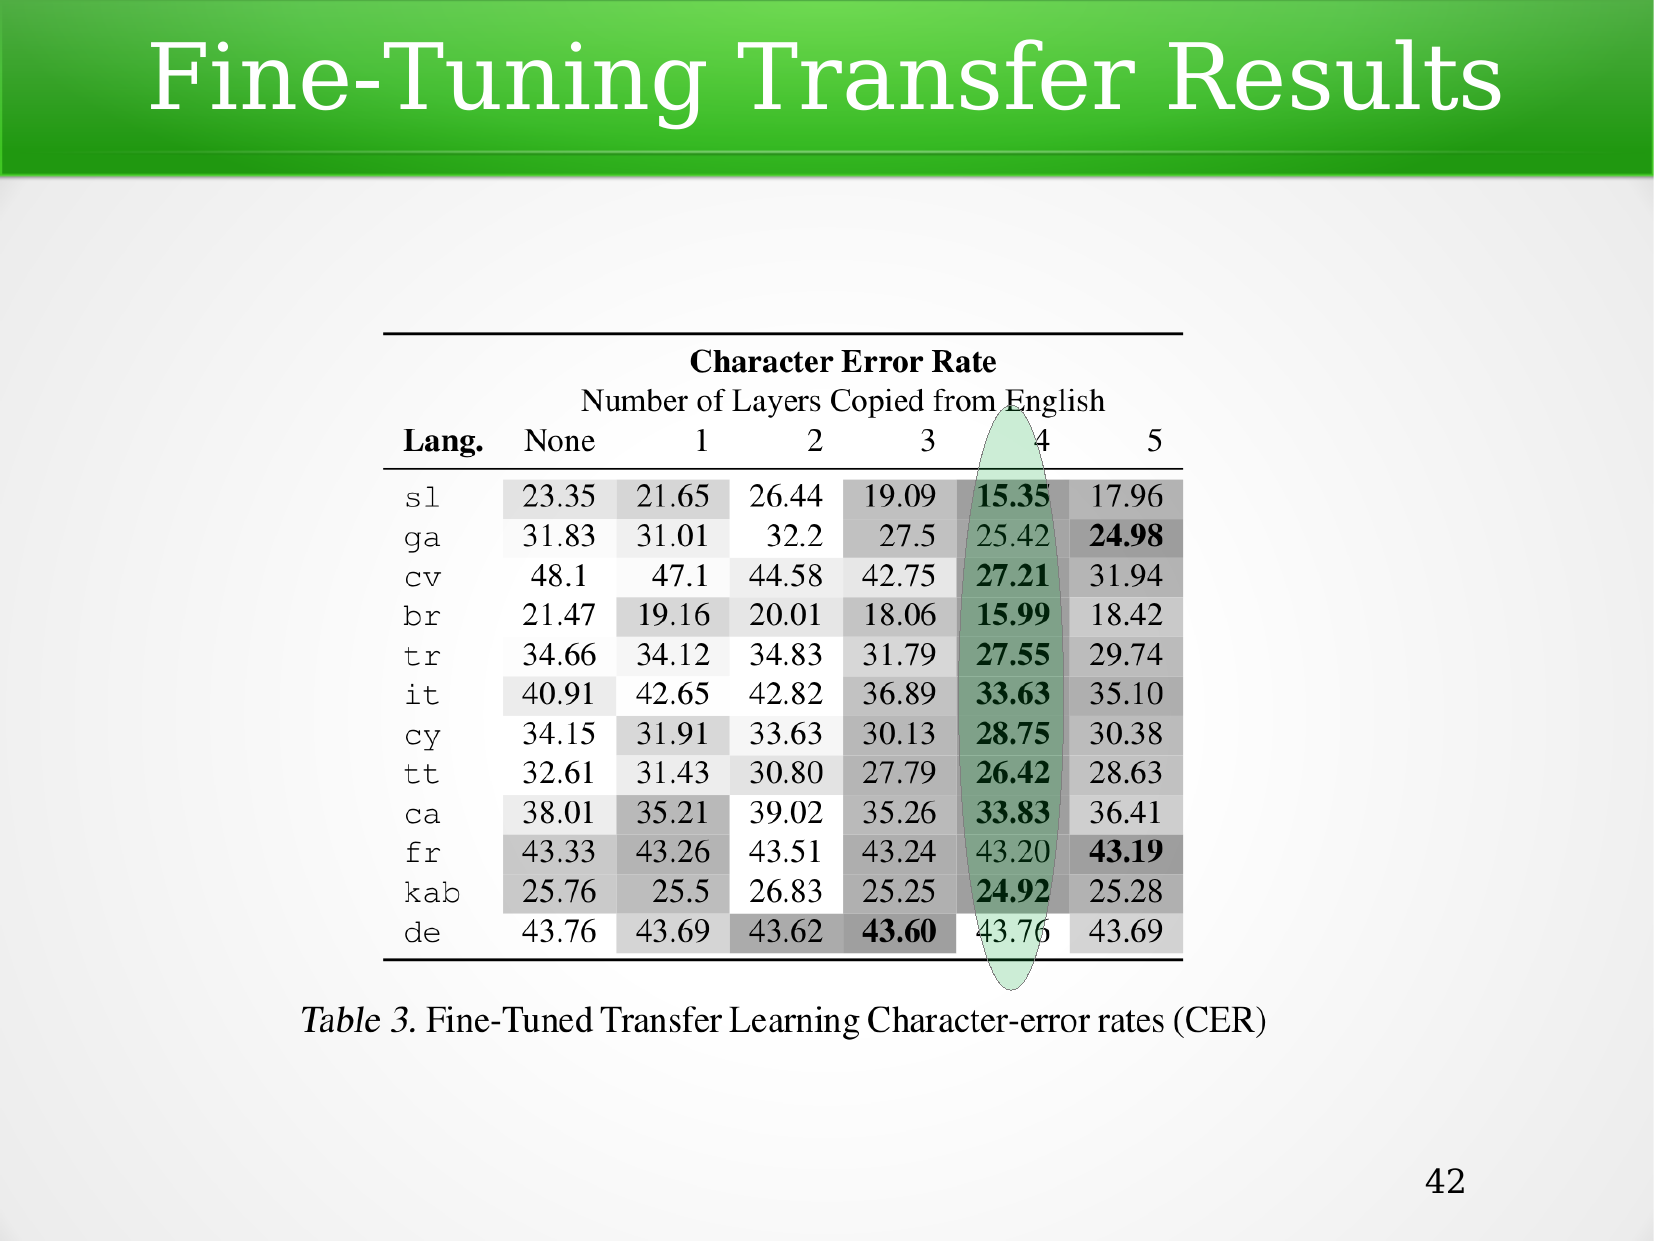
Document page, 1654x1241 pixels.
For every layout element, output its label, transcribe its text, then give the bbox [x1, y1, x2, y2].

picture [0, 0, 1654, 1241]
title Fine-Tuning Transfer Results [82, 11, 1571, 154]
text_box [958, 405, 1064, 991]
